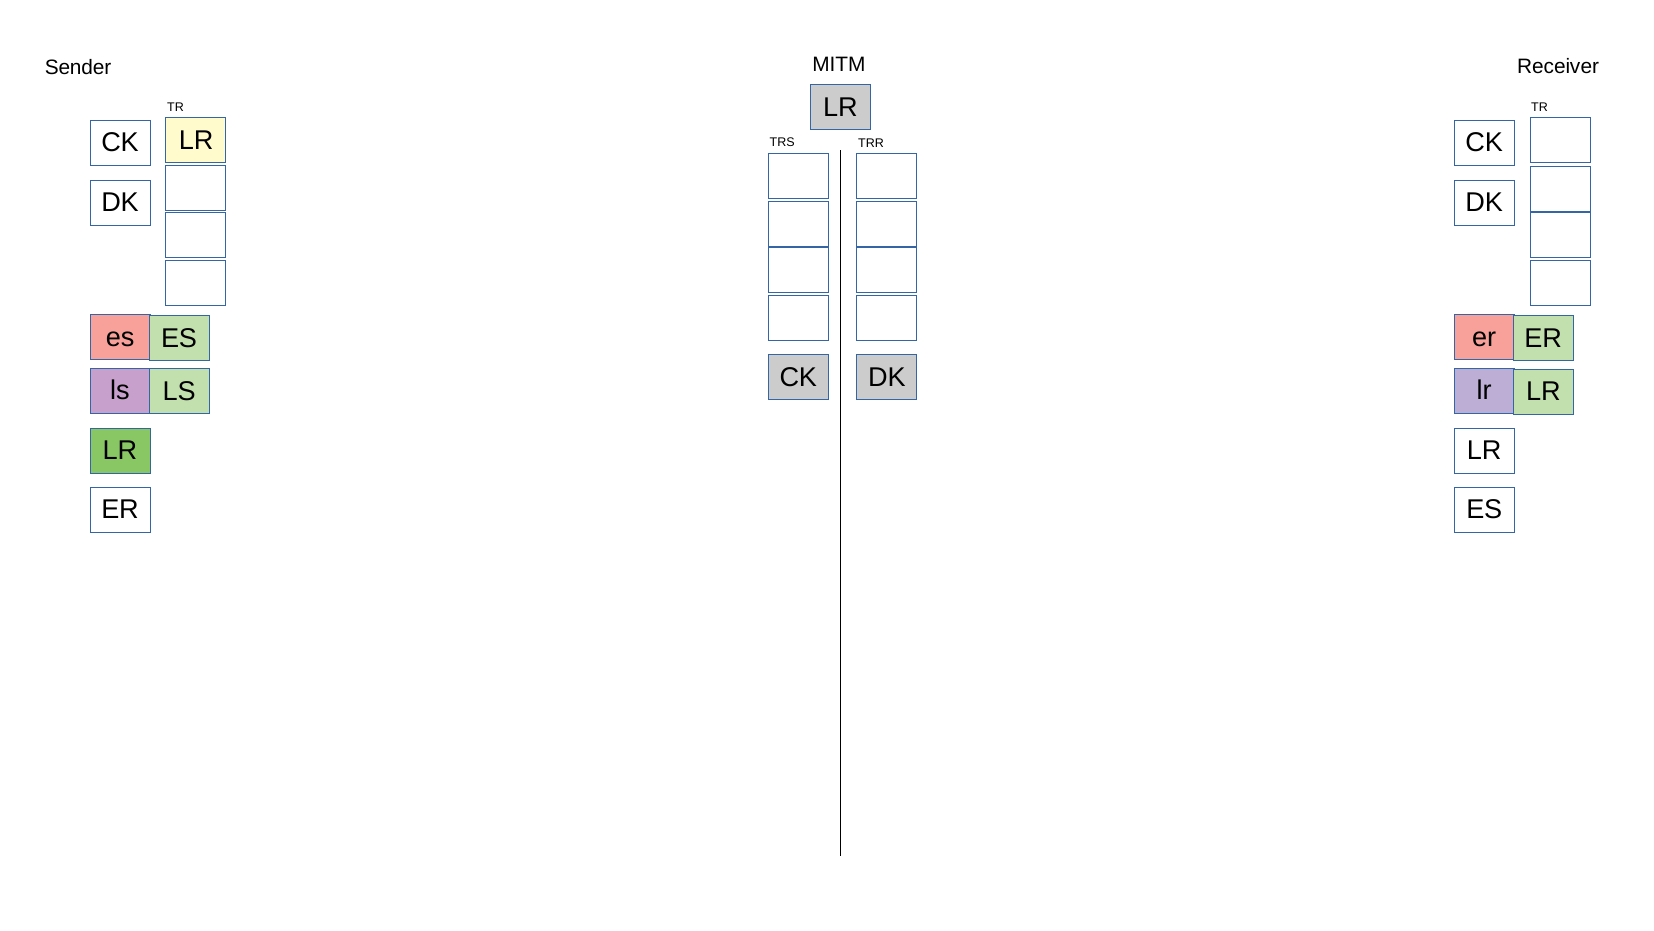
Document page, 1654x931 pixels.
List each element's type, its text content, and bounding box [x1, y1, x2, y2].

text_box TR [1516, 92, 1577, 136]
text_box LR [1513, 369, 1574, 415]
text_box DK [856, 354, 917, 400]
text_box [768, 153, 829, 199]
text_box ls [90, 368, 149, 414]
text_box LR [810, 84, 871, 130]
text_box [1530, 260, 1591, 306]
text_box [165, 260, 226, 306]
text_box ER [1513, 315, 1574, 361]
text_box CK [768, 354, 829, 400]
text_box TR [152, 92, 213, 136]
text_box TRS [754, 128, 815, 172]
text_box CK [90, 120, 151, 166]
text_box CK [1454, 120, 1515, 166]
text_box [165, 212, 226, 258]
text_box DK [1454, 180, 1515, 226]
text_box ES [149, 315, 210, 361]
text_box es [90, 314, 151, 360]
text_box TRR [843, 128, 904, 172]
text_box lr [1454, 368, 1515, 414]
text_box [165, 165, 226, 211]
text_box er [1454, 314, 1515, 360]
text_box [856, 295, 917, 341]
text_box LS [149, 368, 210, 414]
text_box [768, 201, 829, 293]
text_box [856, 201, 917, 293]
text_box MITM [797, 45, 886, 91]
text_box [1530, 166, 1591, 258]
text_box LR [165, 117, 226, 163]
text_box Sender [30, 48, 196, 94]
text_box ES [1454, 487, 1515, 533]
text_box [1530, 117, 1591, 163]
text_box LR [1454, 428, 1515, 474]
text_box DK [90, 180, 151, 226]
text_box Receiver [1502, 47, 1654, 93]
text_box ER [90, 487, 151, 533]
text_box [856, 153, 917, 199]
text_box LR [90, 428, 151, 474]
text_box [768, 295, 829, 341]
